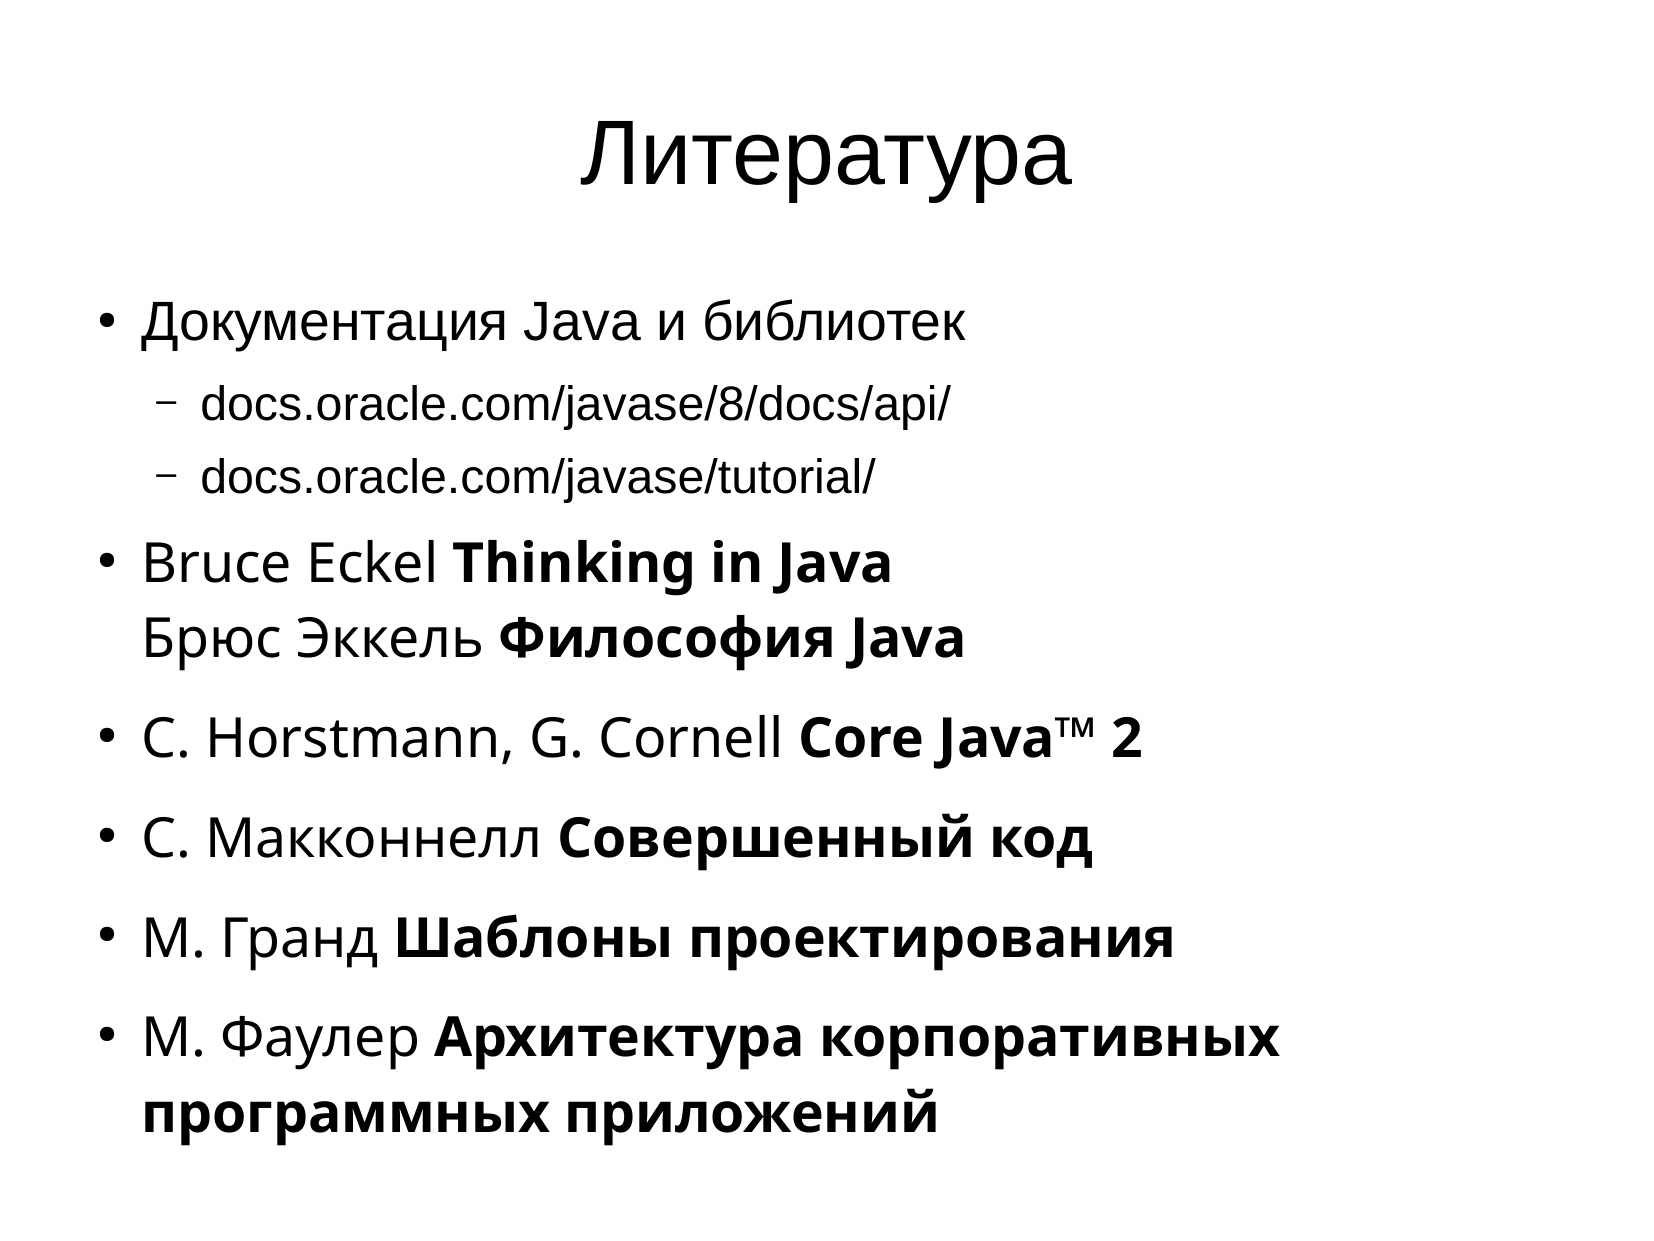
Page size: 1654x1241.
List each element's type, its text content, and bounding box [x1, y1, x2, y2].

list Документация Java и библиотек docs.oracle.com/javase/8/docs/api/ docs.oracle.com/javase/tutorial/ Bruce Eckel Thinking in Java Брюс Эккель Философия Java C. Horstmann, G. Cornell Core Java™ 2 С. Макконнелл Совершенный код М. Гранд Шаблоны проектирования М. Фаулер Архитектура корпоративных программных приложений [82, 290, 1571, 1158]
title Литература [82, 49, 1571, 257]
